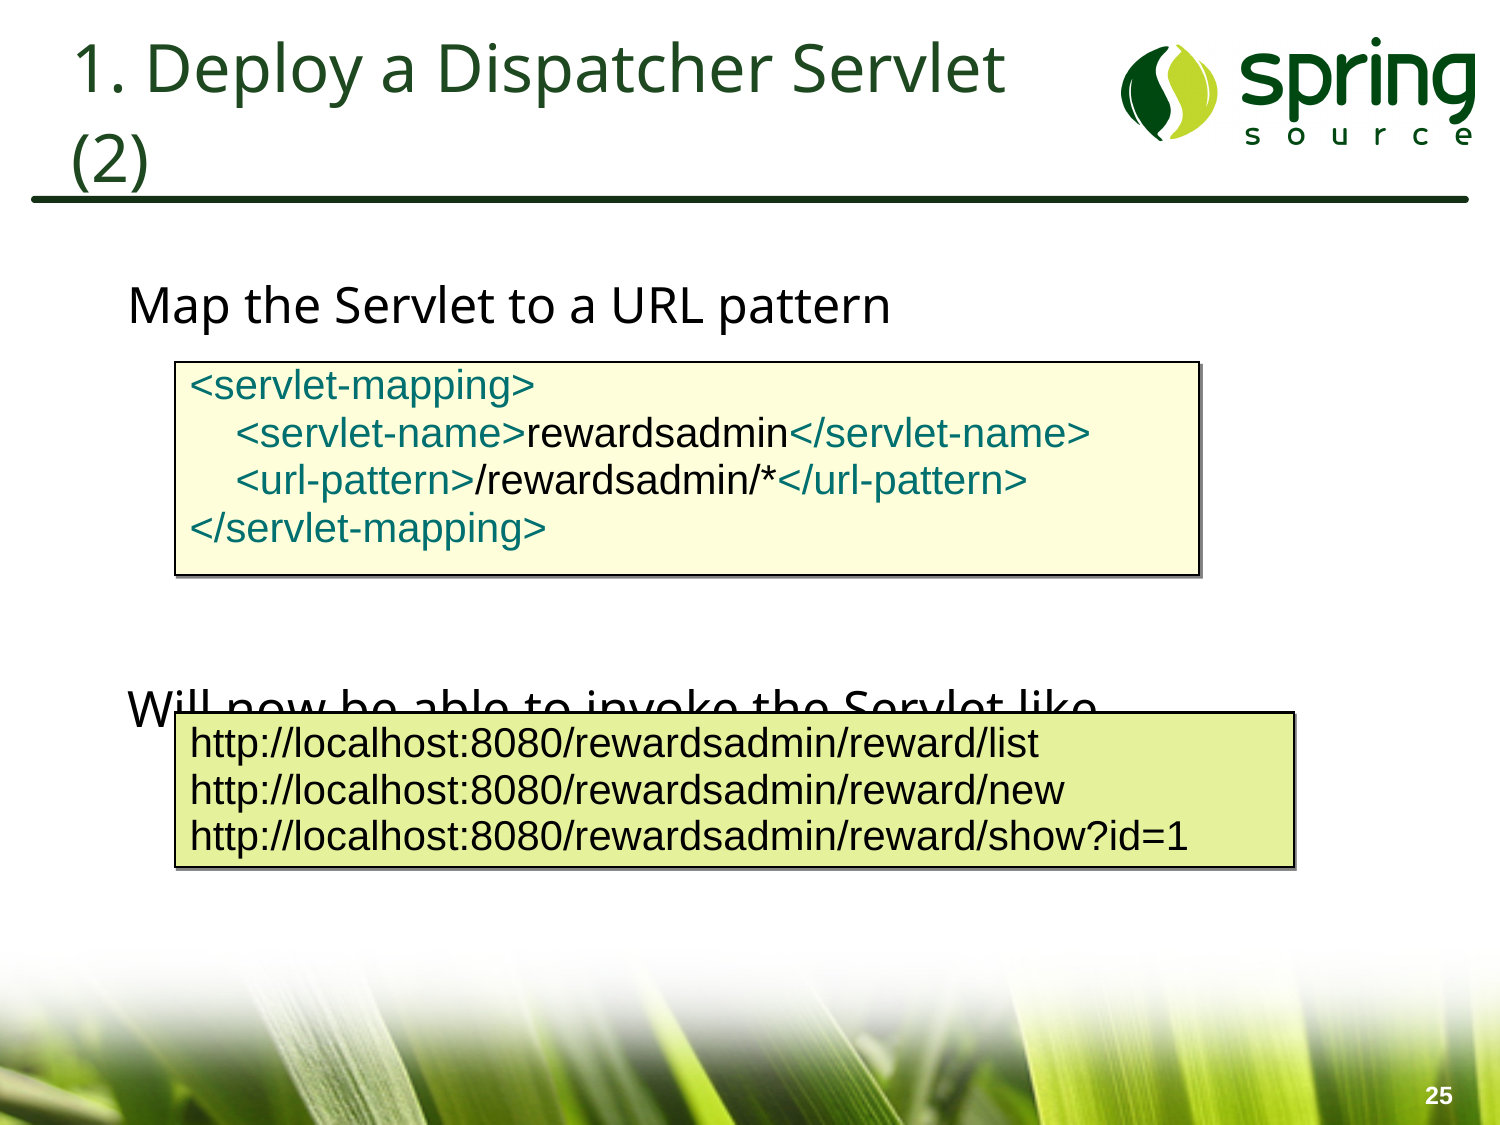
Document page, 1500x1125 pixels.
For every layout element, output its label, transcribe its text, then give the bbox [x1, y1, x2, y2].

title 1. Deploy a Dispatcher Servlet (2) [56, 13, 1089, 191]
text_box <servlet-mapping> <servlet-name>rewardsadmin</servlet-name> <url-pattern>/rewardsadmin/*</url-pattern> </servlet-mapping> [174, 362, 1199, 575]
text_box http://localhost:8080/rewardsadmin/reward/list http://localhost:8080/rewardsadmin/reward/new http://localhost:8080/rewardsadmin/reward/show?id=1 [174, 712, 1294, 868]
picture [0, 944, 1500, 1125]
list Map the Servlet to a URL pattern Will now be able to invoke the Servlet like [112, 262, 1388, 938]
picture [1121, 37, 1475, 145]
